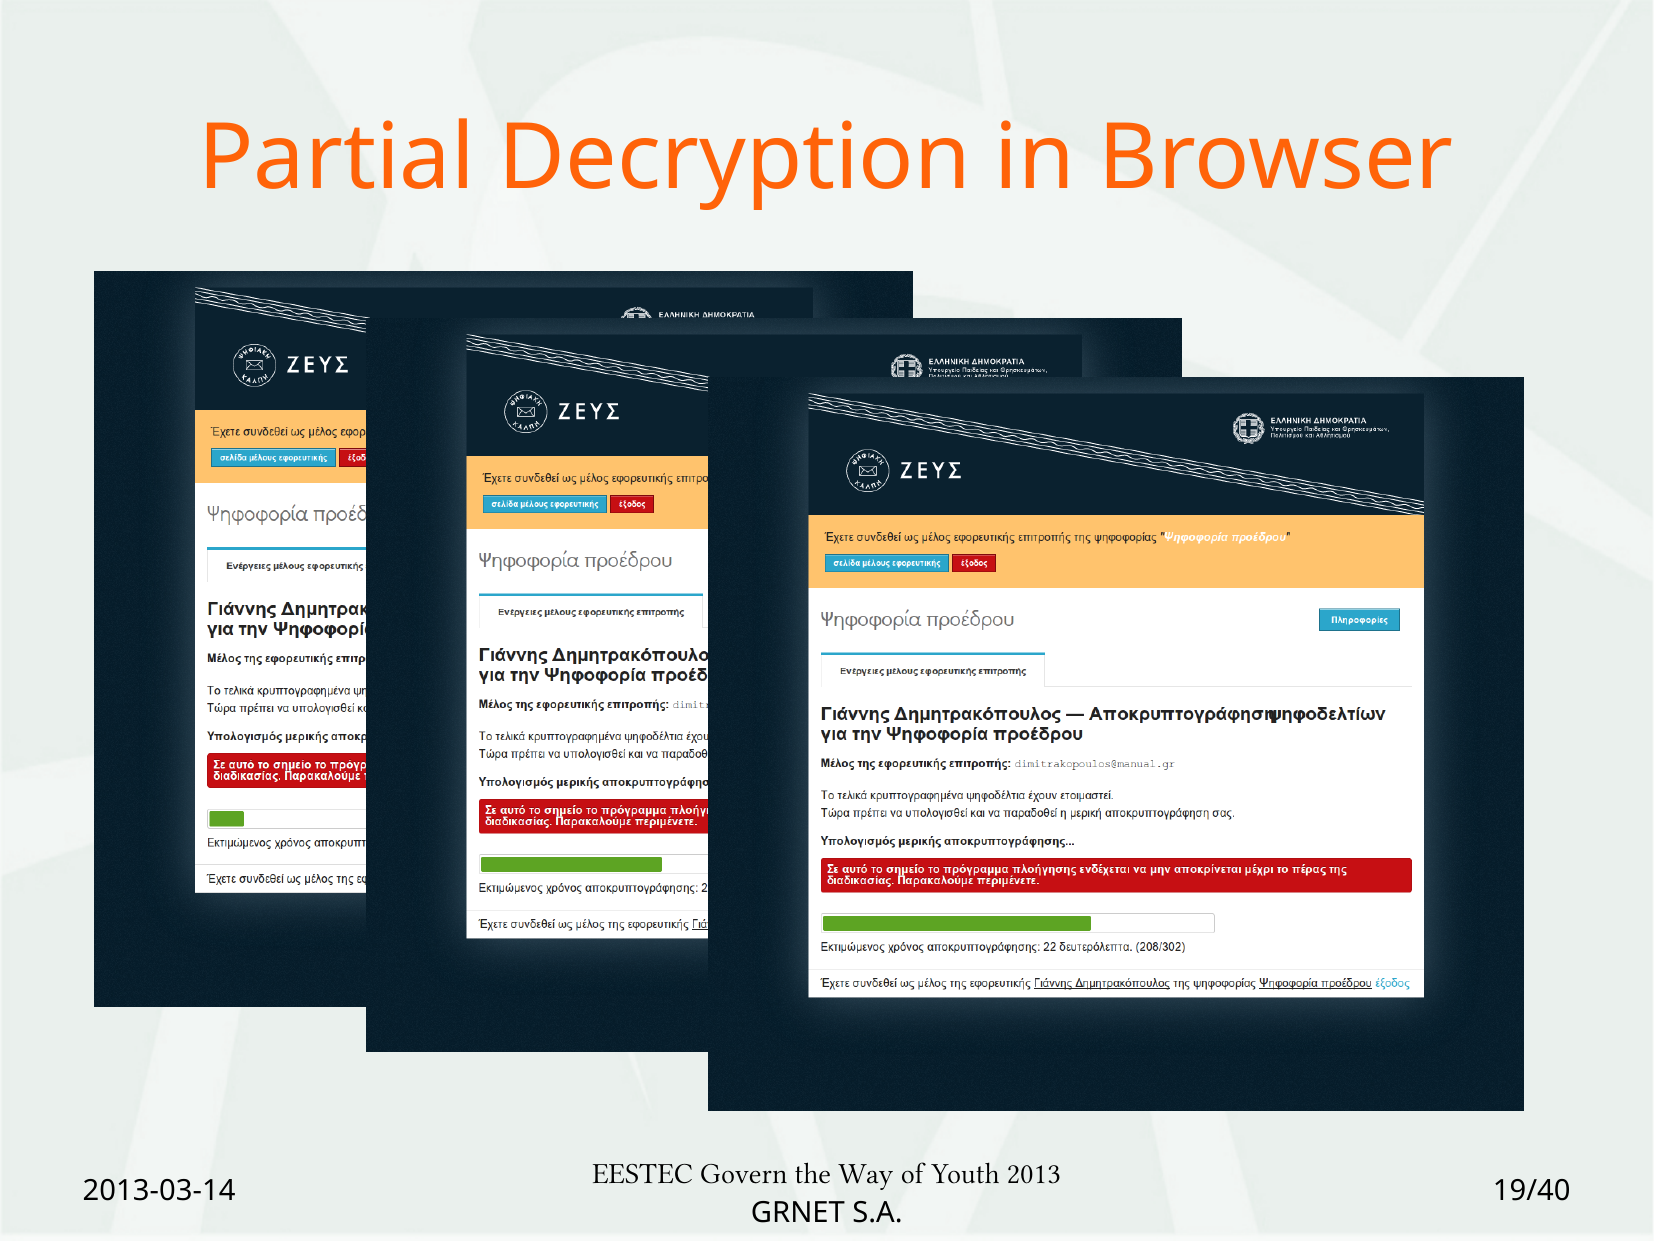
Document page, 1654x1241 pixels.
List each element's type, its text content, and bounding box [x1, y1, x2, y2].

picture [0, 0, 1654, 1241]
title Partial Decryption in Browser [82, 49, 1571, 257]
